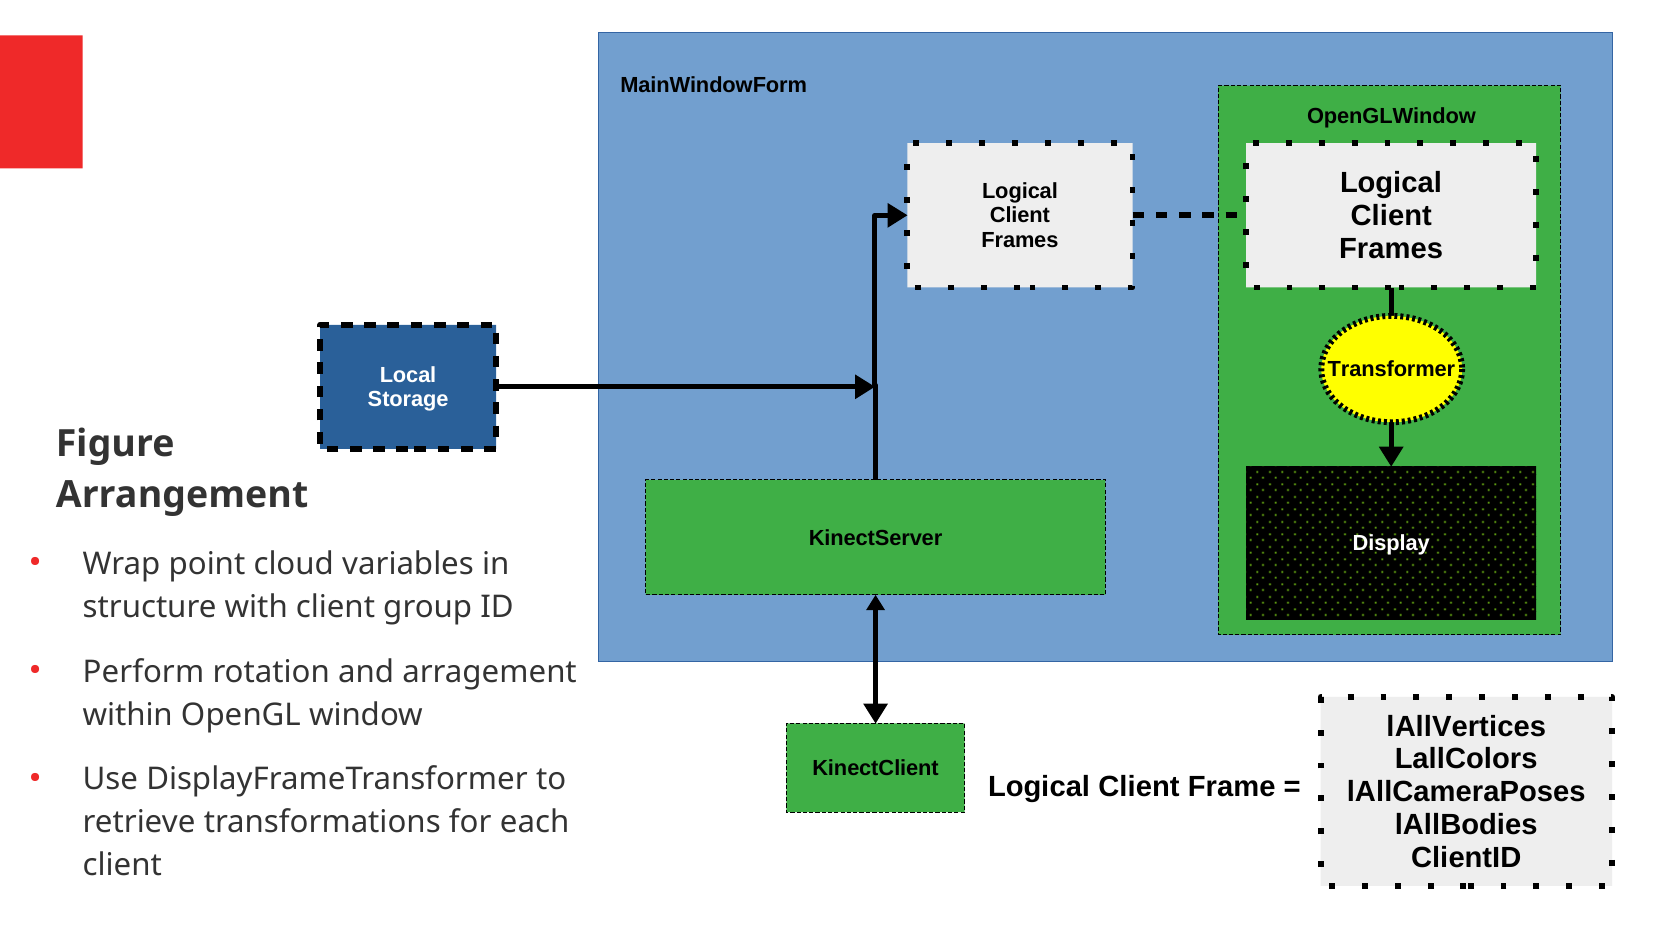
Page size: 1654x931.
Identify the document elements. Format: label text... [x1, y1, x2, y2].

text_box Display [1246, 466, 1537, 620]
text_box Local Storage [320, 324, 497, 449]
text_box KinectClient [786, 723, 965, 813]
text_box Logical Client Frames [1246, 143, 1537, 288]
text_box OpenGLWindow [1293, 103, 1491, 128]
text_box Logical Client Frames [907, 143, 1133, 288]
text_box Transformer [1321, 315, 1463, 423]
text_box lAllVertices LallColors lAllCameraPoses lAllBodies ClientID [1320, 696, 1613, 886]
title Figure Arrangement [55, 389, 432, 541]
text_box MainWindowForm [584, 72, 843, 122]
text_box [598, 389, 874, 662]
text_box KinectServer [645, 479, 1106, 595]
text_box [598, 32, 1613, 662]
text_box Logical Client Frame = [968, 769, 1321, 856]
list Wrap point cloud variables in structure with client group ID Perform rotation and arragement within OpenGL window Use DisplayFrameTransformer to retrieve transformations for each client [11, 541, 591, 910]
